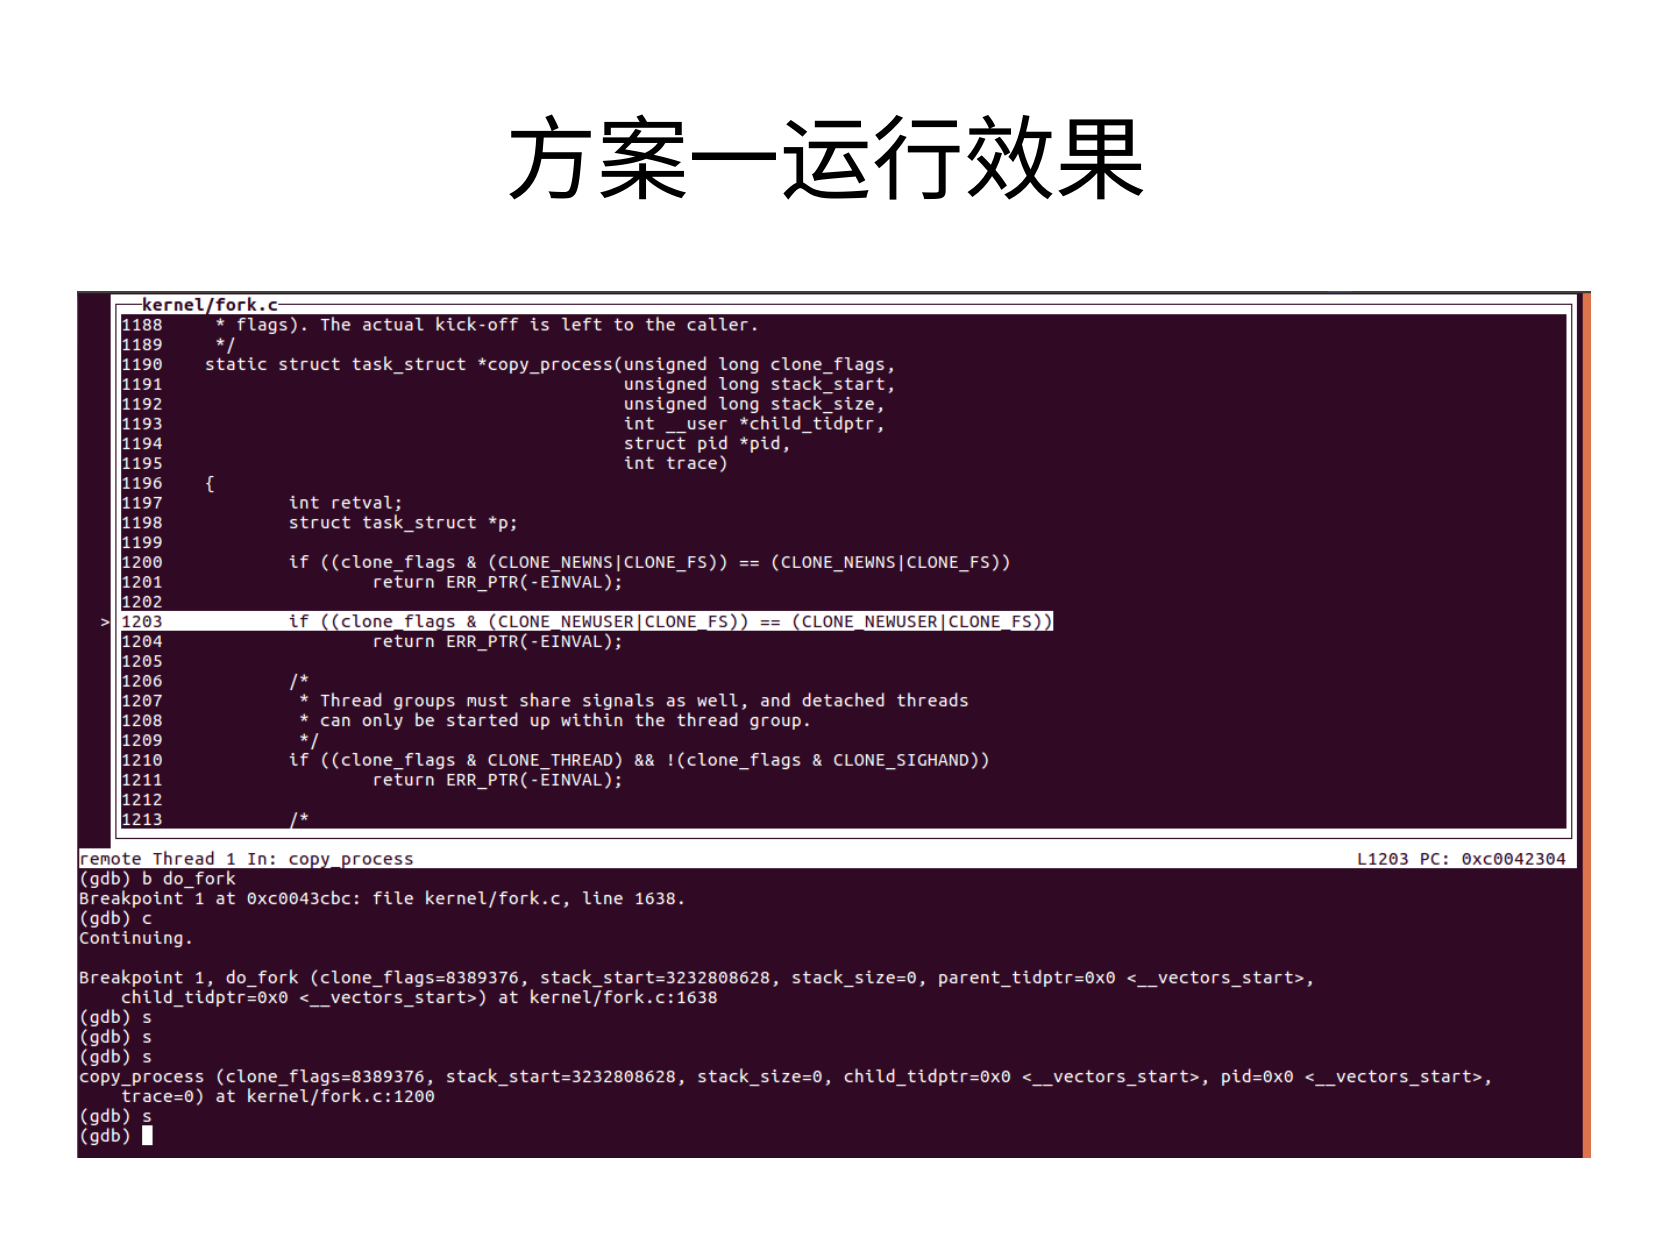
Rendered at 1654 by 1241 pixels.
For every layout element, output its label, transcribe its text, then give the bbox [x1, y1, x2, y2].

title 方案一运行效果 [82, 49, 1571, 257]
picture [77, 291, 1591, 1158]
